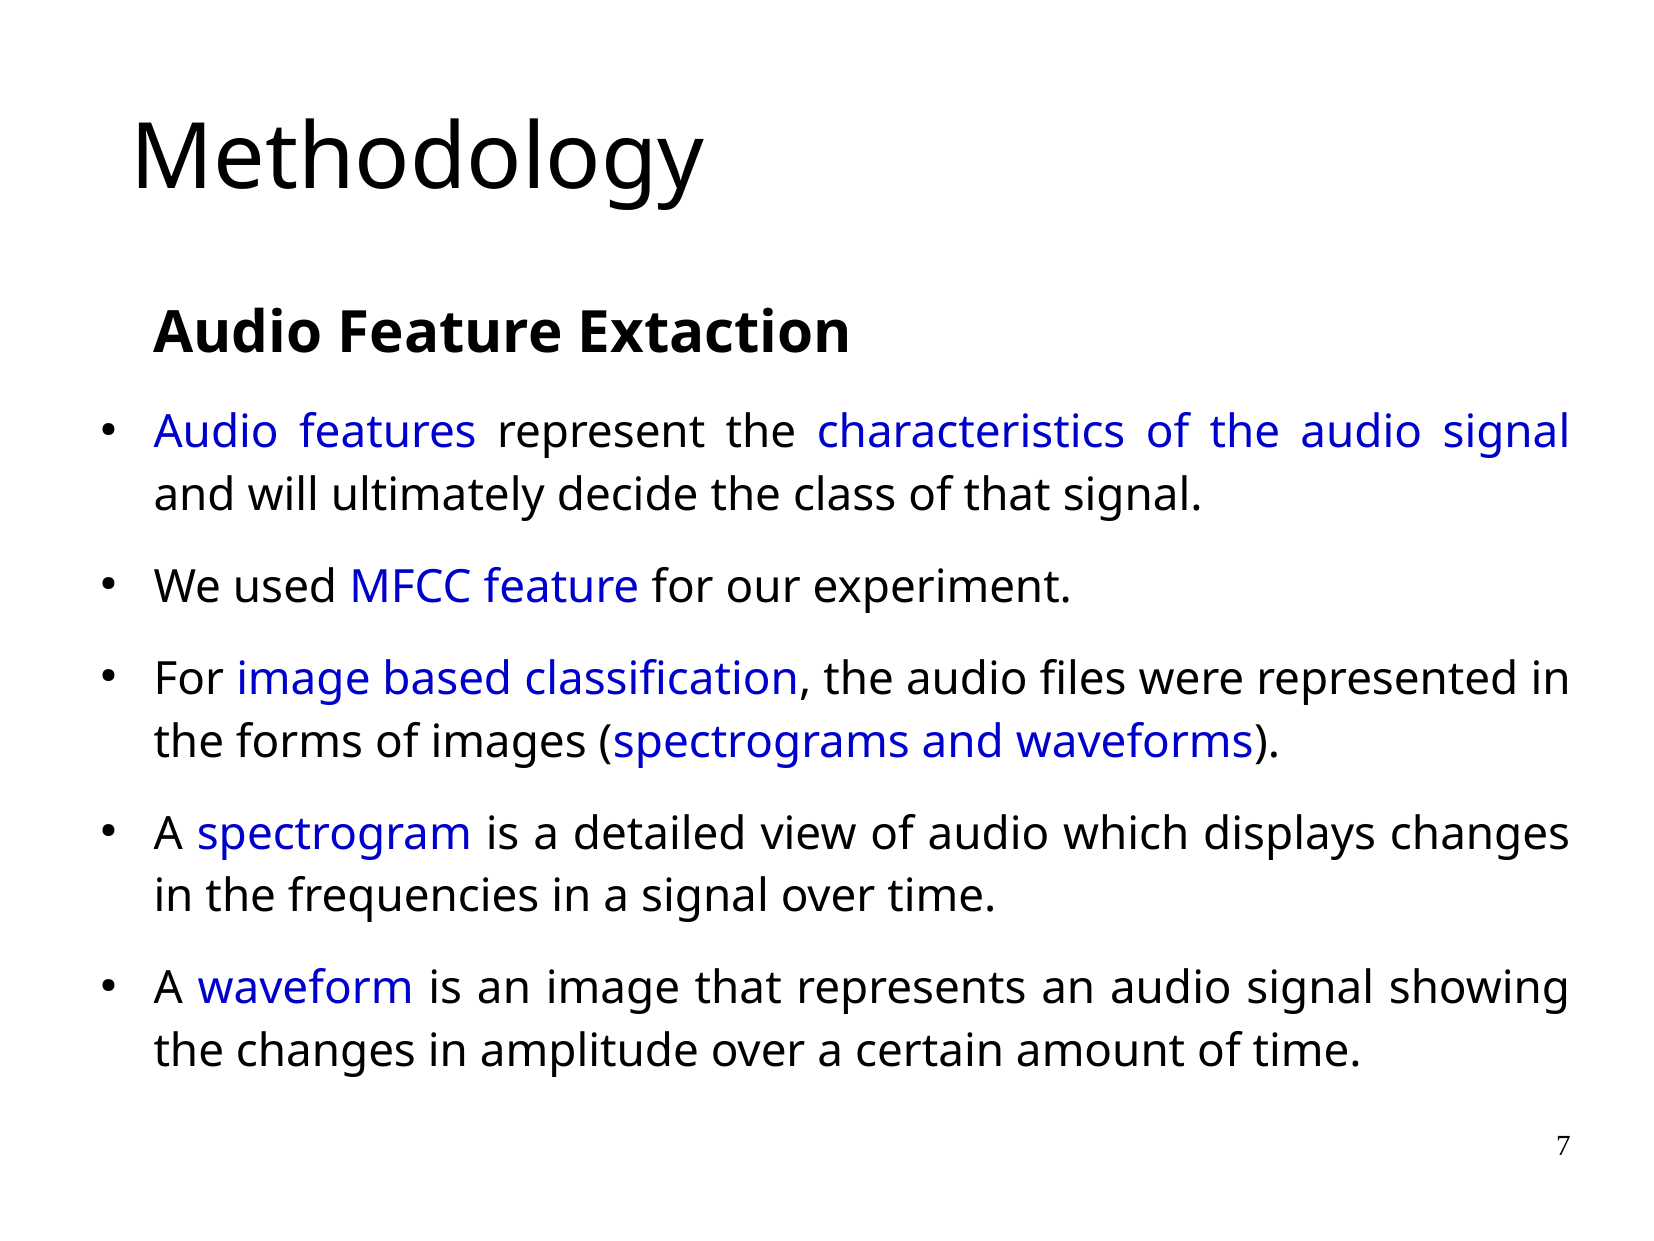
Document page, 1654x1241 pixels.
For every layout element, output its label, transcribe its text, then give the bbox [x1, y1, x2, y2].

list Audio Feature Extaction Audio features represent the characteristics of the audio signal and will ultimately decide the class of that signal. We used MFCC feature for our experiment. For image based classification, the audio files were represented in the forms of images (spectrograms and waveforms). A spectrogram is a detailed view of audio which displays changes in the frequencies in a signal over time. A waveform is an image that represents an audio signal showing the changes in amplitude over a certain amount of time. [82, 290, 1571, 1216]
title Methodology [82, 49, 1571, 257]
